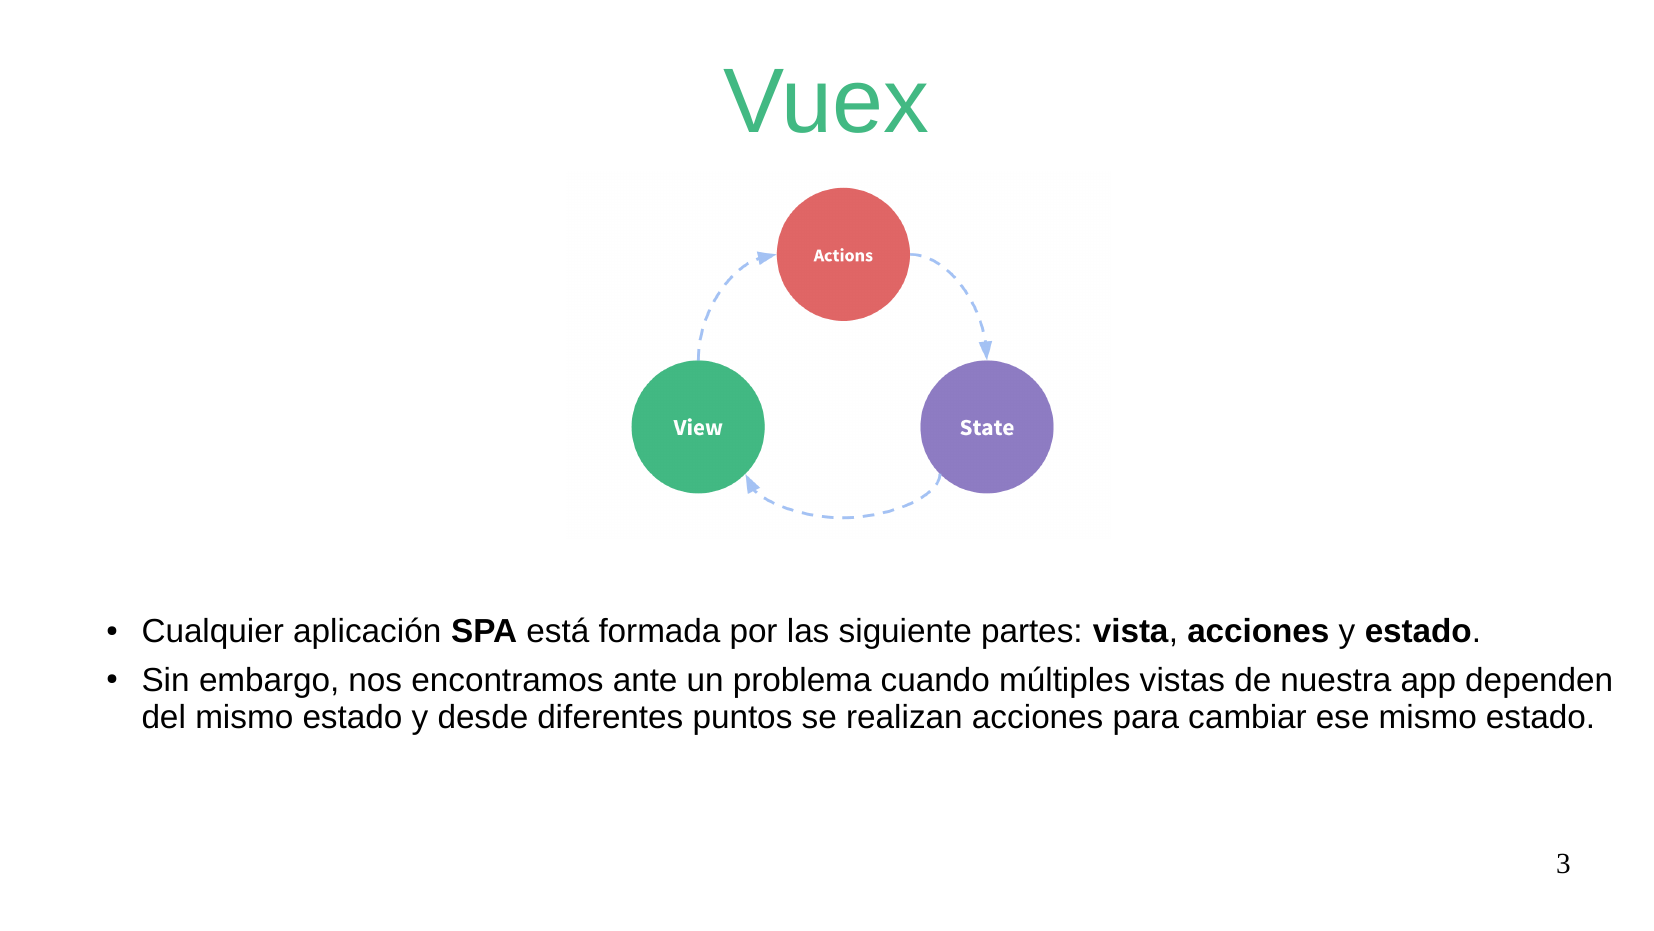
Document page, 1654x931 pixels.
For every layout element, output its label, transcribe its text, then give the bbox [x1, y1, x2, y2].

subtitle Cualquier aplicación SPA está formada por las siguiente partes: vista, acciones y estado. Sin embargo, nos encontramos ante un problema cuando múltiples vistas de nuestra app dependen del mismo estado y desde diferentes puntos se realizan acciones para cambiar ese mismo estado. [106, 523, 1630, 875]
title Vuex [82, 23, 1571, 179]
picture [566, 171, 1111, 523]
